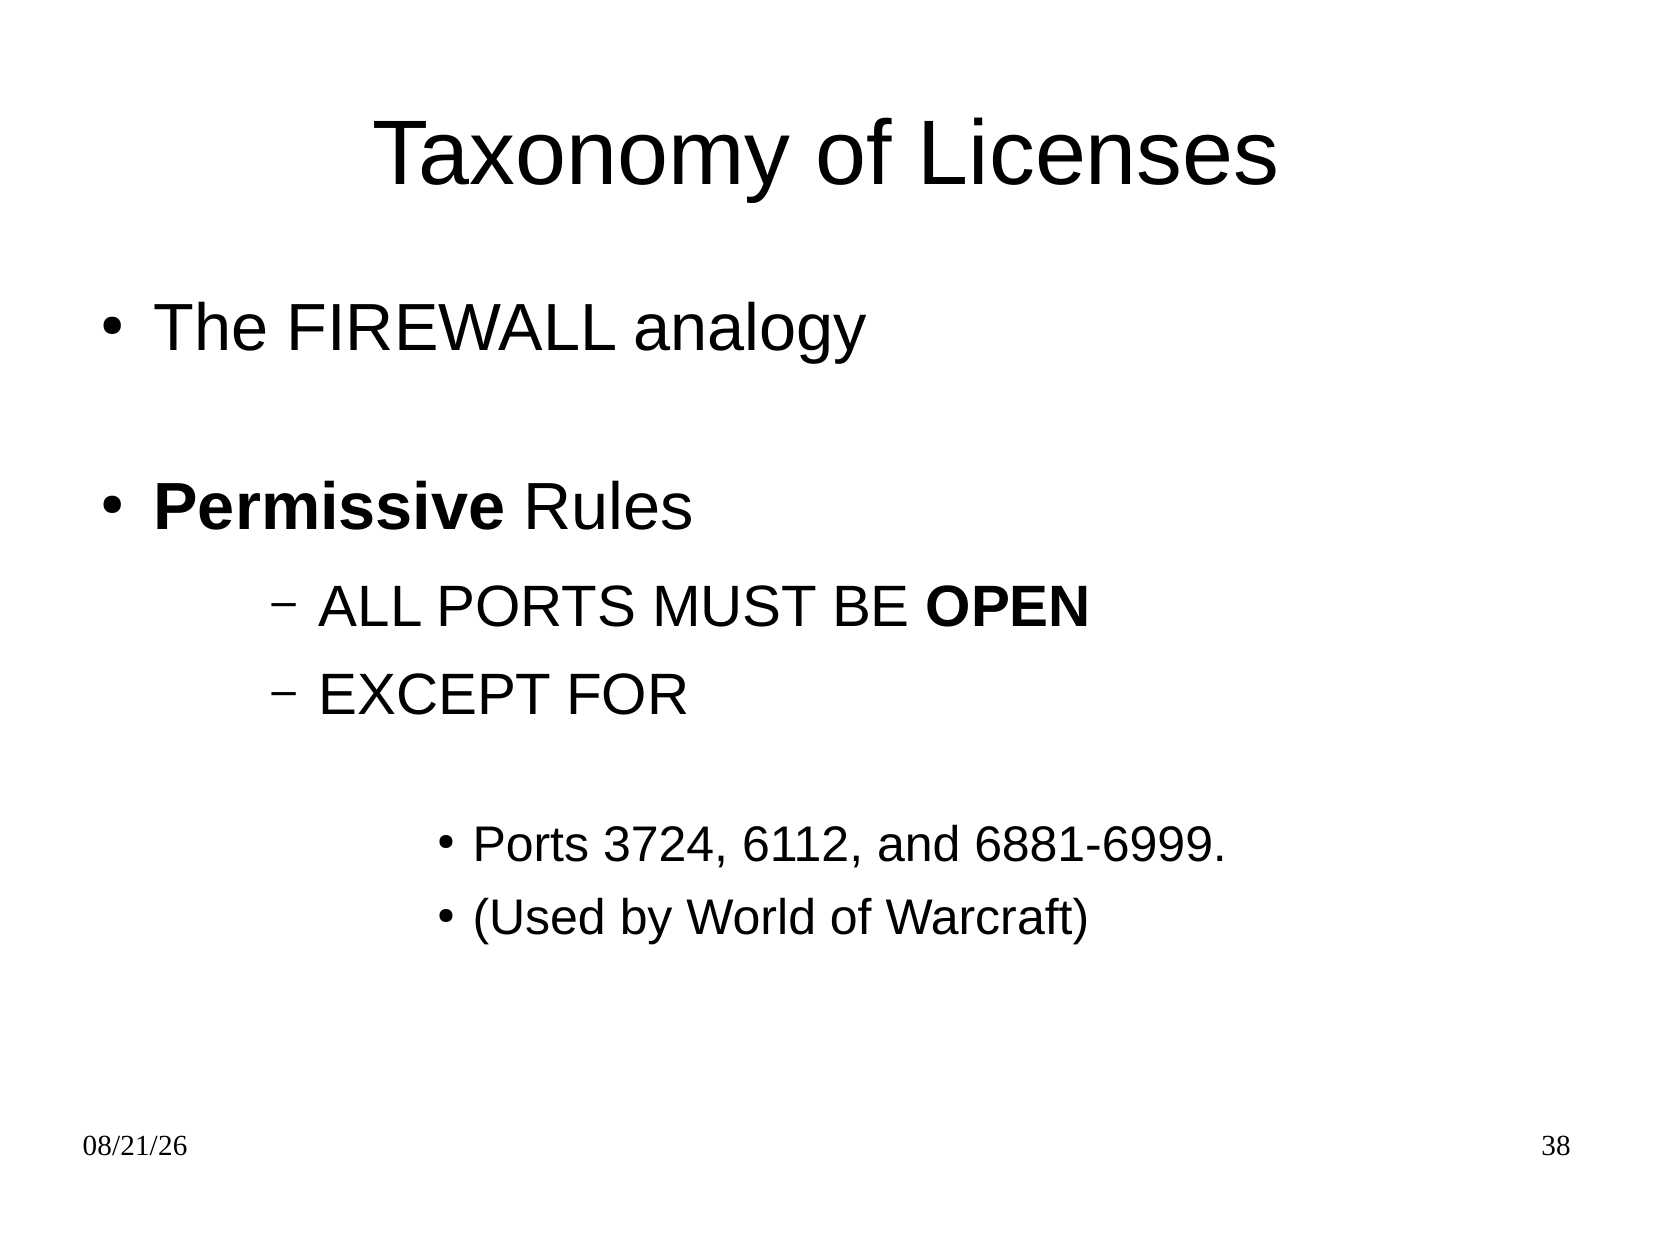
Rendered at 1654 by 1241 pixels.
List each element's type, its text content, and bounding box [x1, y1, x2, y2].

list The FIREWALL analogy Permissive Rules ALL PORTS MUST BE OPEN EXCEPT FOR Ports 3724, 6112, and 6881-6999. (Used by World of Warcraft) [82, 290, 1571, 1094]
title Taxonomy of Licenses [82, 49, 1571, 257]
